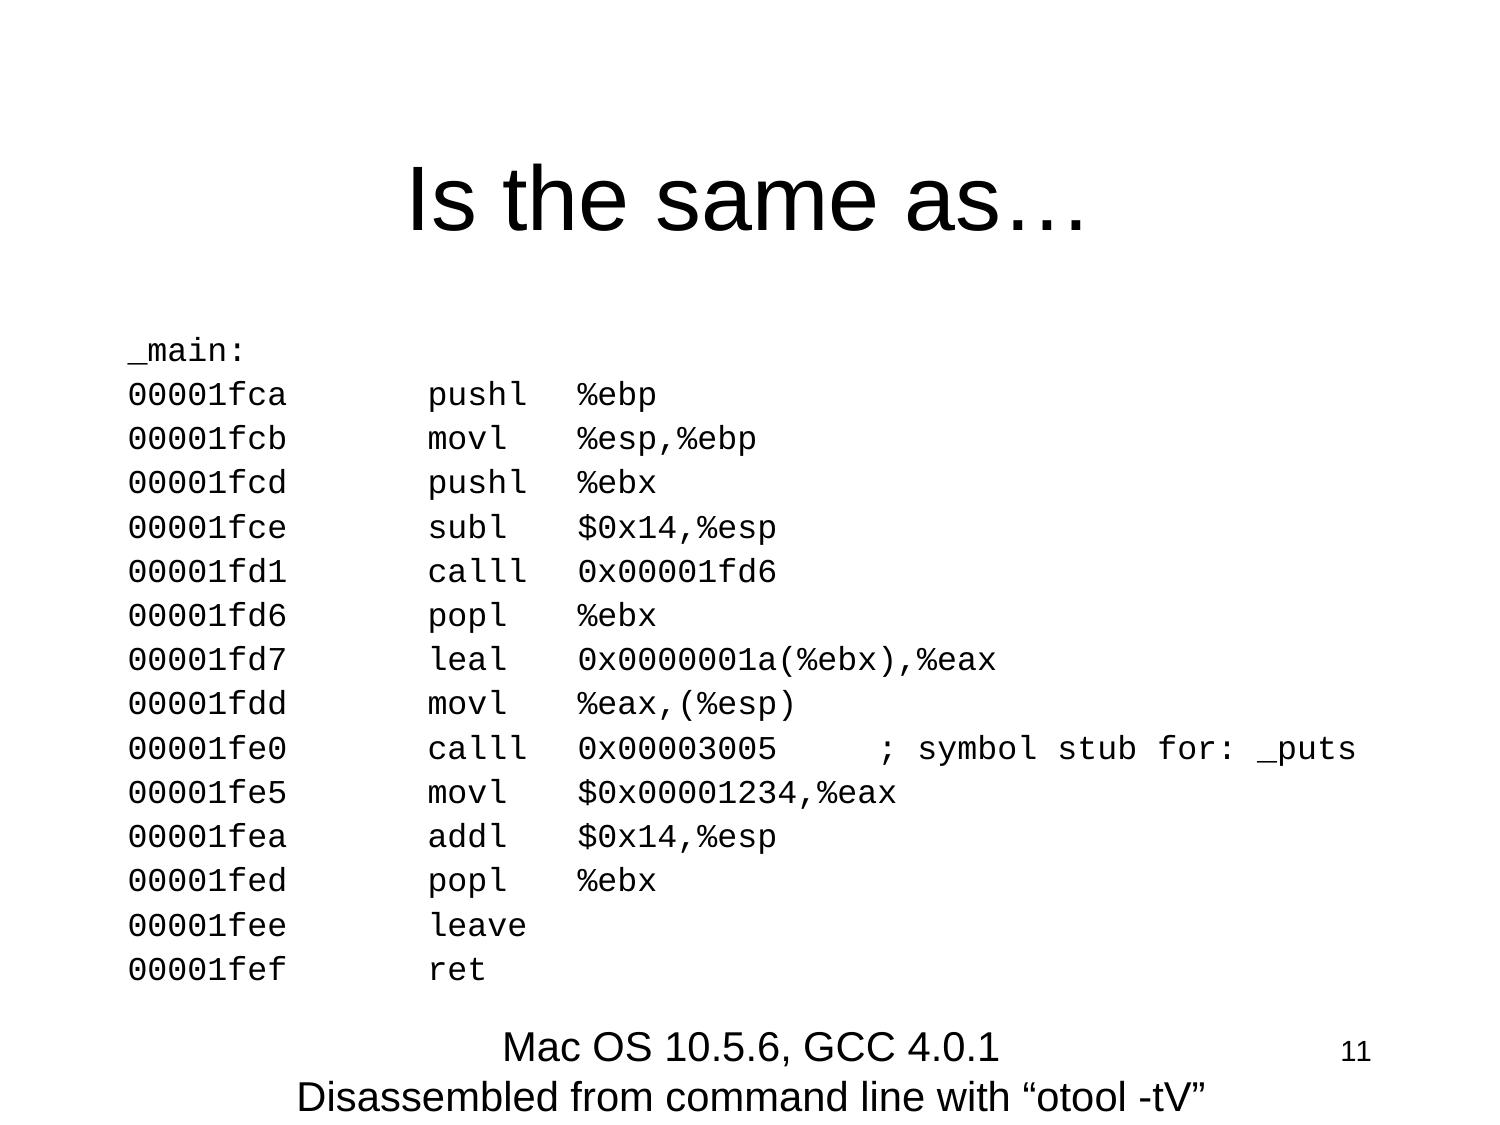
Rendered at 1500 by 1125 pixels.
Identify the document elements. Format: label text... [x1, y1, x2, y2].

text_box <number> [1222, 1025, 1388, 1101]
title Is the same as… [112, 99, 1388, 288]
list _main: 00001fca pushl %ebp 00001fcb movl %esp,%ebp 00001fcd pushl %ebx 00001fce subl $0x14,%esp 00001fd1 calll 0x00001fd6 00001fd6 popl %ebx 00001fd7 leal 0x0000001a(%ebx),%eax 00001fdd movl %eax,(%esp) 00001fe0 calll 0x00003005 ; symbol stub for: _puts 00001fe5 movl $0x00001234,%eax 00001fea addl $0x14,%esp 00001fed popl %ebx 00001fee leave 00001fef ret [112, 324, 1388, 1001]
text_box Mac OS 10.5.6, GCC 4.0.1 Disassembled from command line with “otool -tV” [281, 1012, 1222, 1125]
